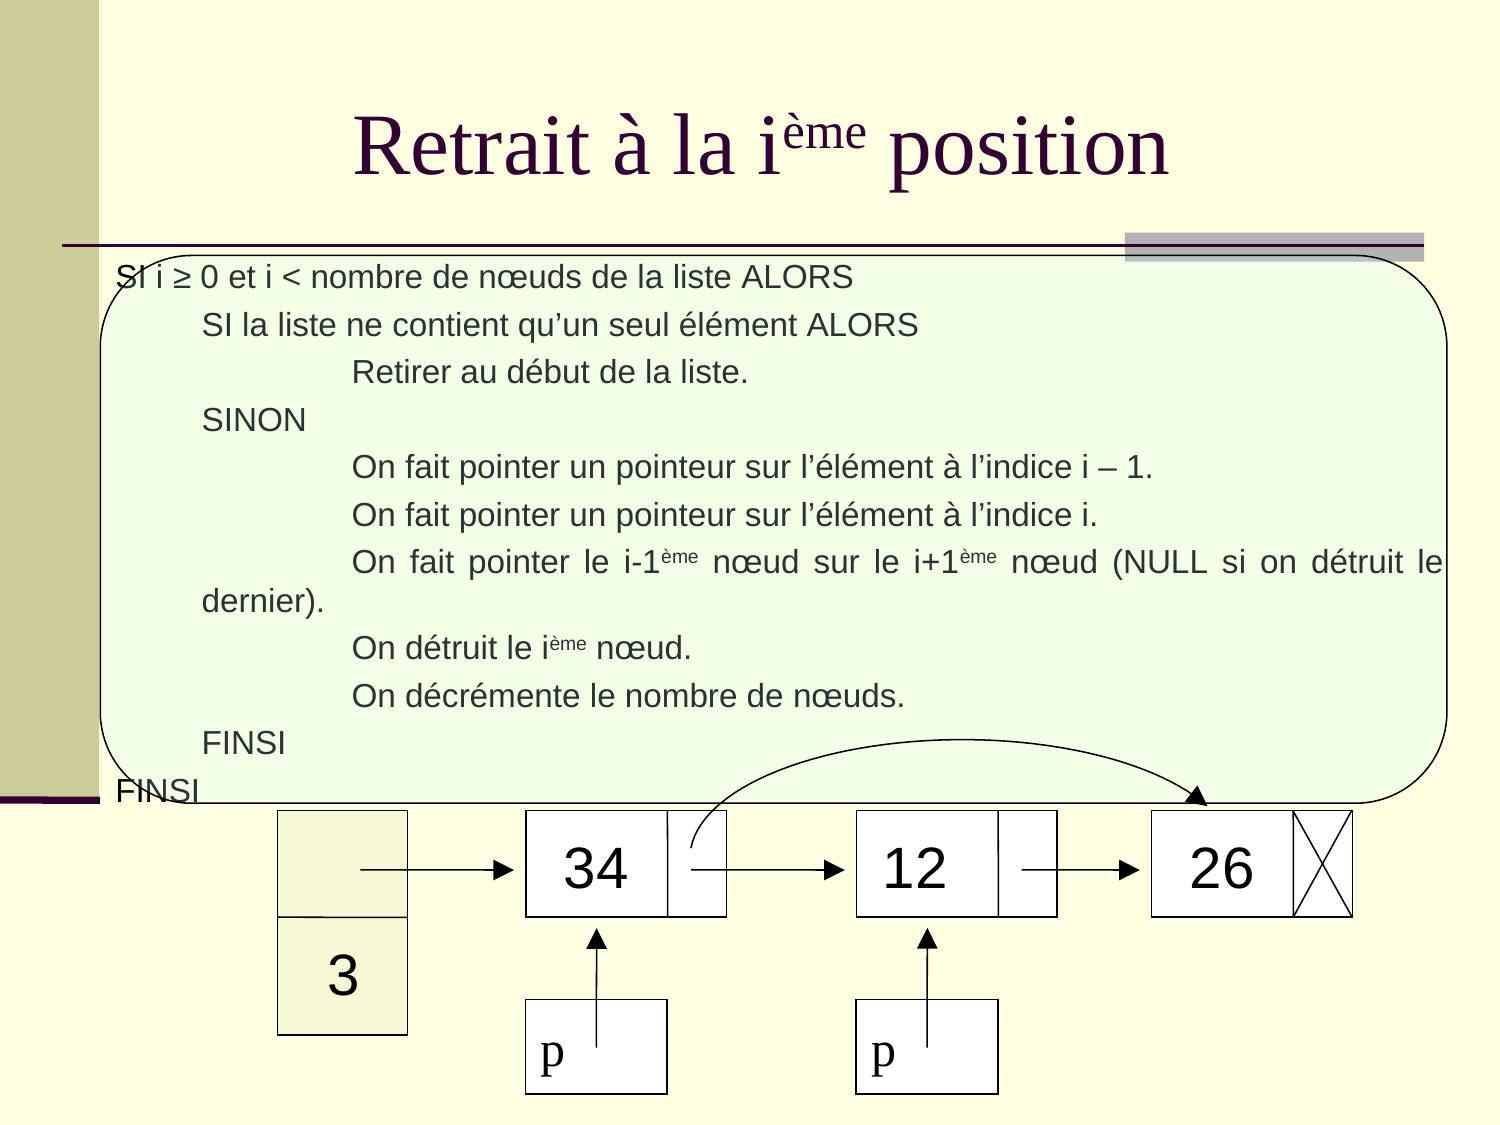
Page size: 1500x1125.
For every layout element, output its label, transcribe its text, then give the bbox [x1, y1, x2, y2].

text_box [1151, 810, 1292, 918]
text_box [277, 810, 408, 916]
text_box 26 [1174, 822, 1282, 908]
text_box [999, 810, 1058, 918]
text_box [723, 741, 1191, 804]
text_box 3 [312, 928, 384, 1015]
text_box SI i ≥ 0 et i < nombre de nœuds de la liste ALORS SI la liste ne contient qu’un seul élément ALORS Retirer au début de la liste. SINON On fait pointer un pointeur sur l’élément à l’indice i – 1. On fait pointer un pointeur sur l’élément à l’indice i. On fait pointer le i-1ème nœud sur le i+1ème nœud (NULL si on détruit le dernier). On détruit le ième nœud. On décrémente le nombre de nœuds. FINSI FINSI [99, 249, 1459, 787]
text_box [856, 810, 997, 918]
text_box p [525, 999, 668, 1095]
title Retrait à la ième position [100, 45, 1424, 234]
text_box [1324, 812, 1353, 915]
text_box 34 [549, 822, 656, 908]
text_box [1295, 818, 1321, 910]
text_box [1295, 867, 1351, 918]
text_box 12 [868, 822, 975, 908]
text_box [277, 918, 408, 1036]
text_box [525, 810, 666, 918]
text_box [1295, 810, 1350, 861]
text_box [669, 810, 727, 918]
text_box p [856, 999, 998, 1095]
text_box [100, 255, 1447, 804]
